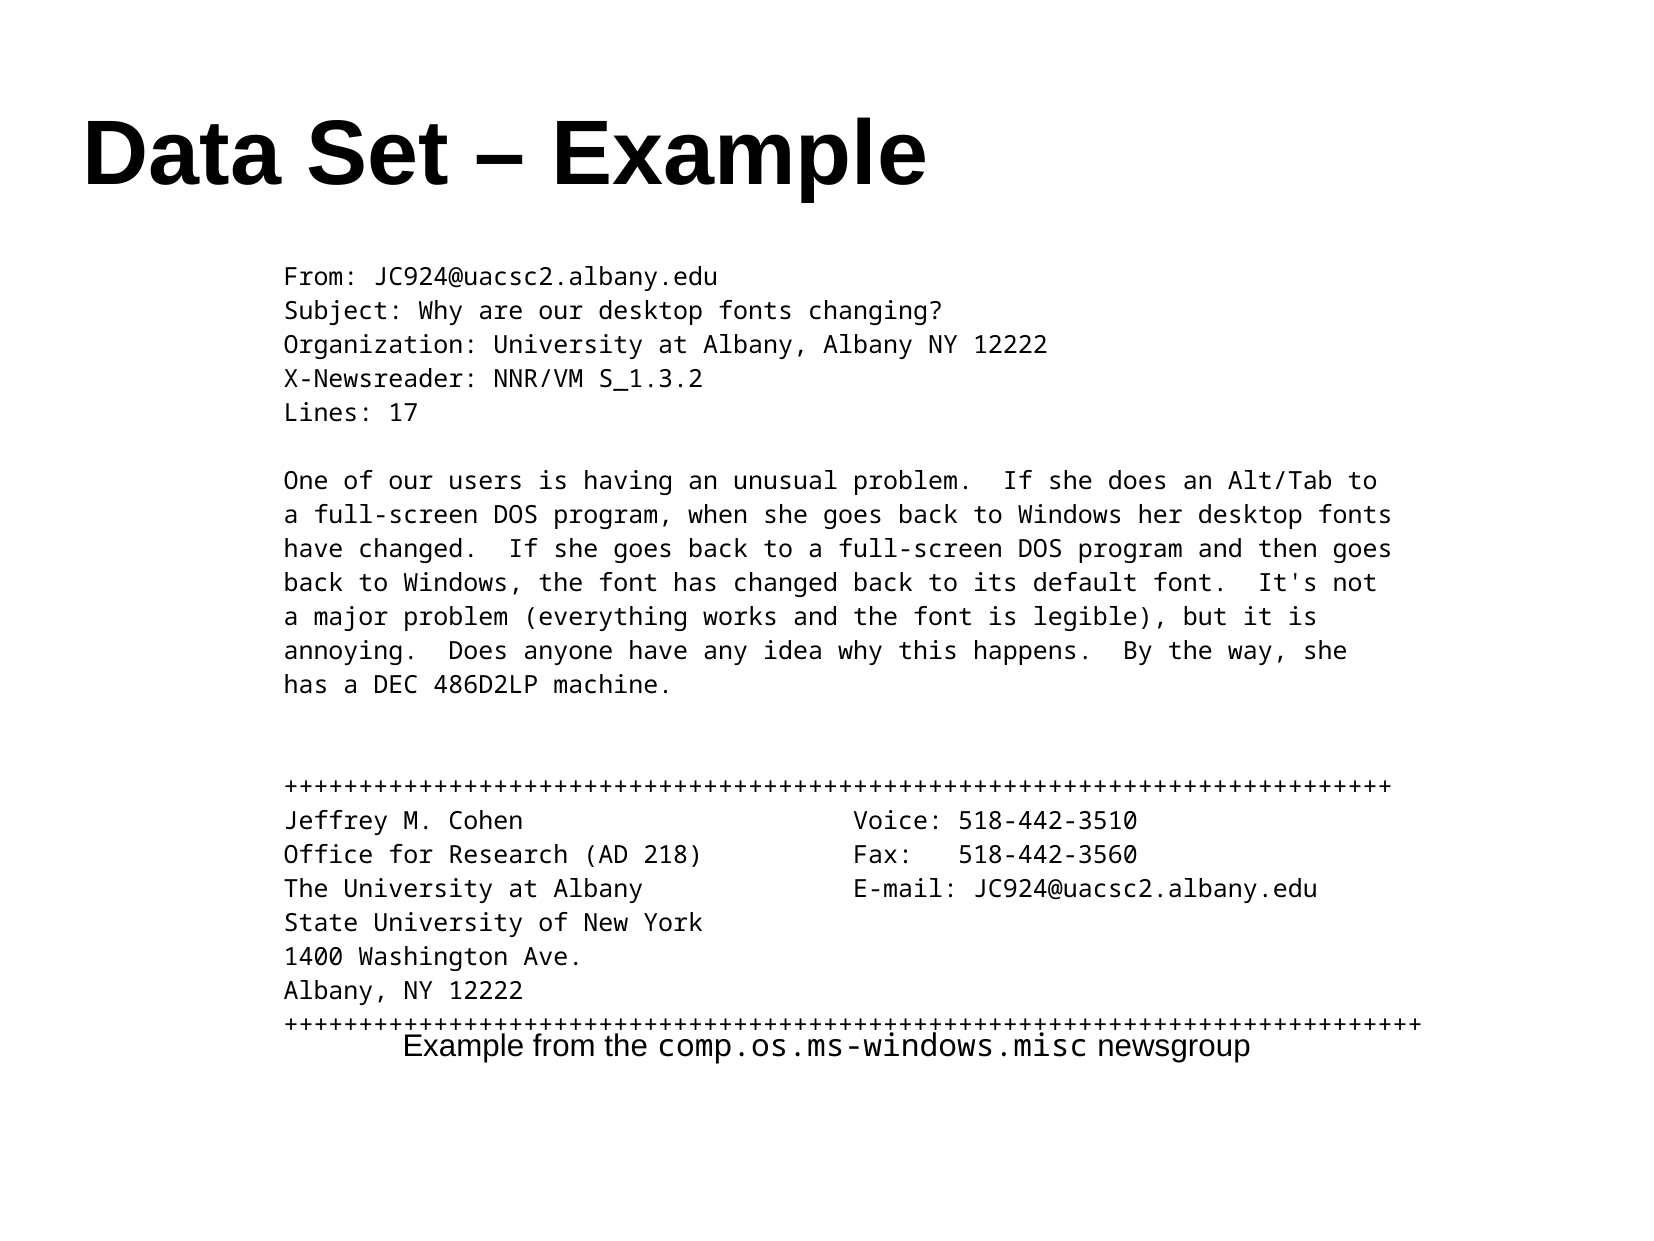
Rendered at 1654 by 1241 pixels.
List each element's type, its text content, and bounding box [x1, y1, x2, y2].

subtitle From: JC924@uacsc2.albany.edu Subject: Why are our desktop fonts changing? Organization: University at Albany, Albany NY 12222 X-Newsreader: NNR/VM S_1.3.2 Lines: 17 One of our users is having an unusual problem. If she does an Alt/Tab to a full-screen DOS program, when she goes back to Windows her desktop fonts have changed. If she goes back to a full-screen DOS program and then goes back to Windows, the font has changed back to its default font. It's not a major problem (everything works and the font is legible), but it is annoying. Does anyone have any idea why this happens. By the way, she has a DEC 486D2LP machine. ++++++++++++++++++++++++++++++++++++++++++++++++++++++++++++++++++++++++++ Jeffrey M. Cohen Voice: 518-442-3510 Office for Research (AD 218) Fax: 518-442-3560 The University at Albany E-mail: JC924@uacsc2.albany.edu State University of New York 1400 Washington Ave. Albany, NY 12222 ++++++++++++++++++++++++++++++++++++++++++++++++++++++++++++++++++++++++++++ [283, 289, 1453, 1010]
title Data Set – Example [82, 49, 1571, 257]
text_box Example from the comp.os.ms-windows.misc newsgroup [11, 1015, 1642, 1157]
